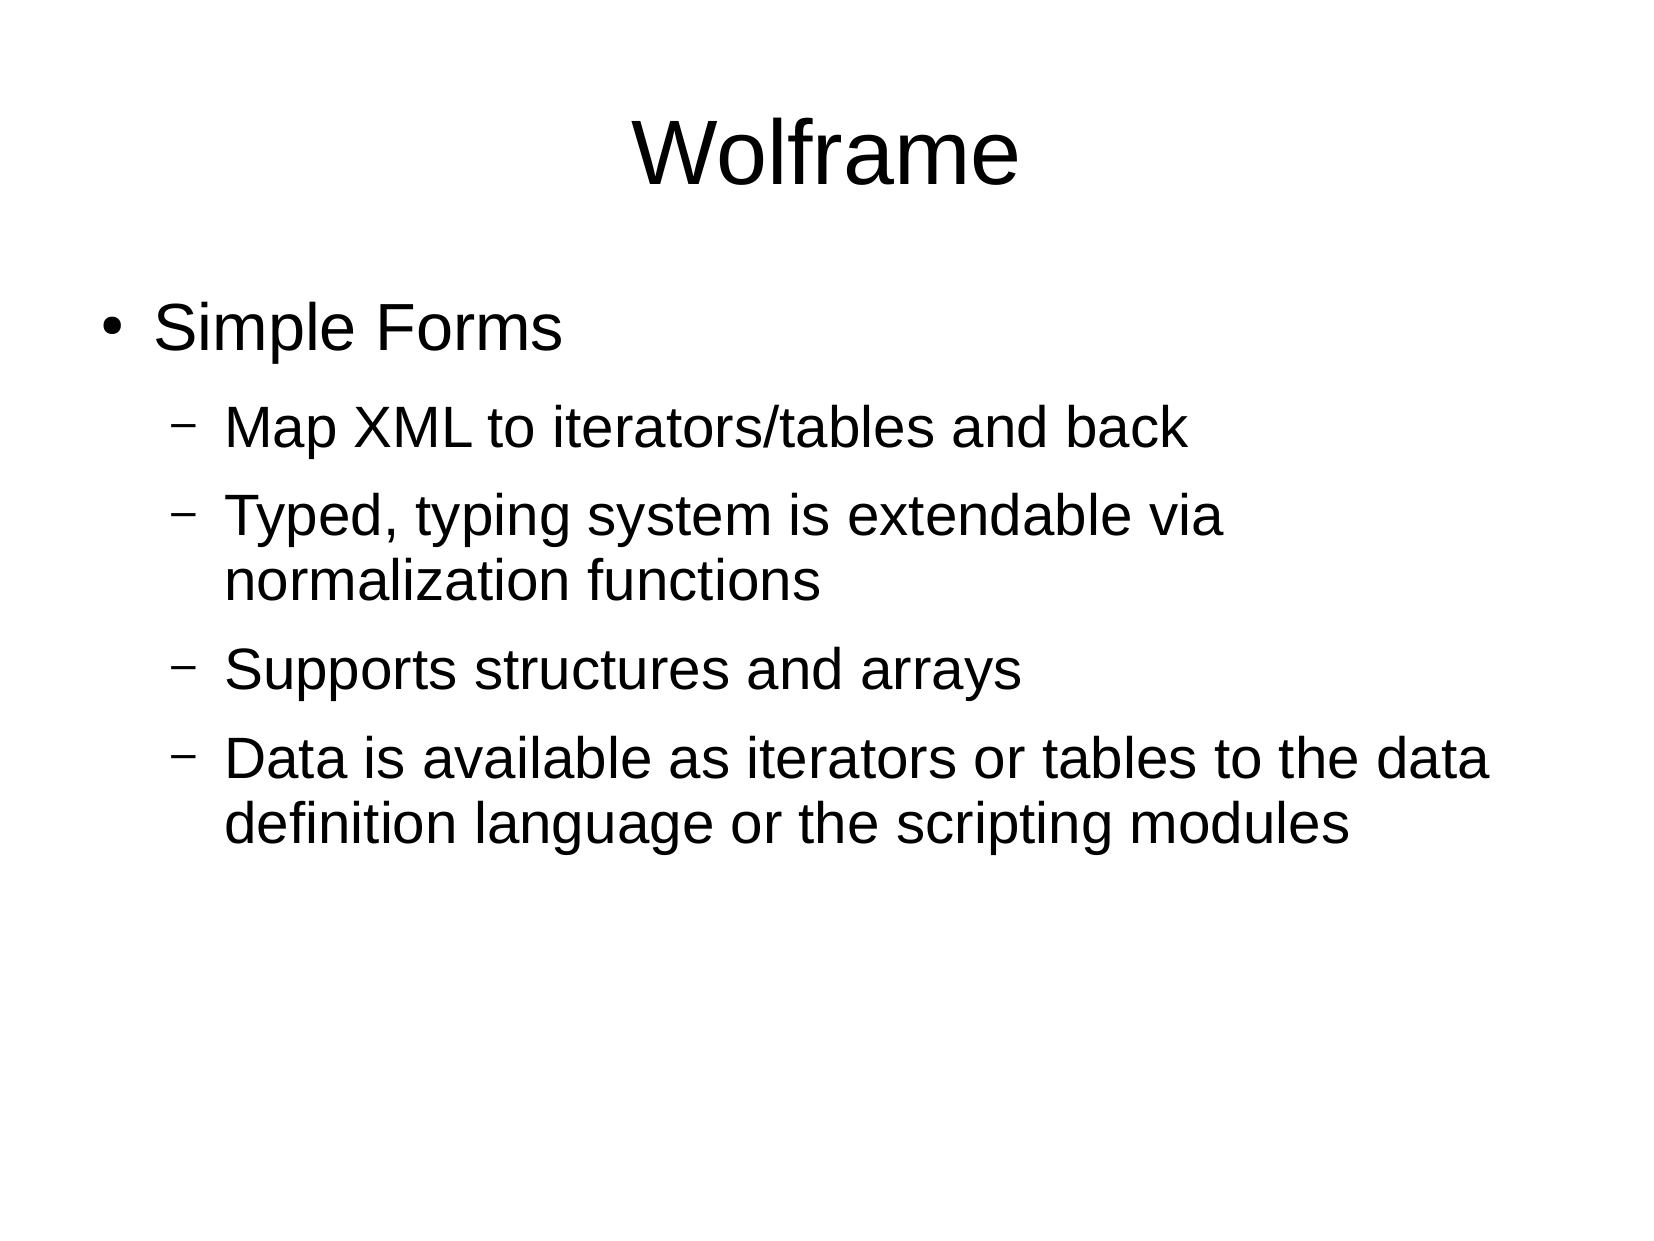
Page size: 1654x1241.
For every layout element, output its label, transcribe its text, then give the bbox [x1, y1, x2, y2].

list Simple Forms Map XML to iterators/tables and back Typed, typing system is extendable via normalization functions Supports structures and arrays Data is available as iterators or tables to the data definition language or the scripting modules [82, 290, 1538, 1010]
title Wolframe [82, 49, 1571, 257]
